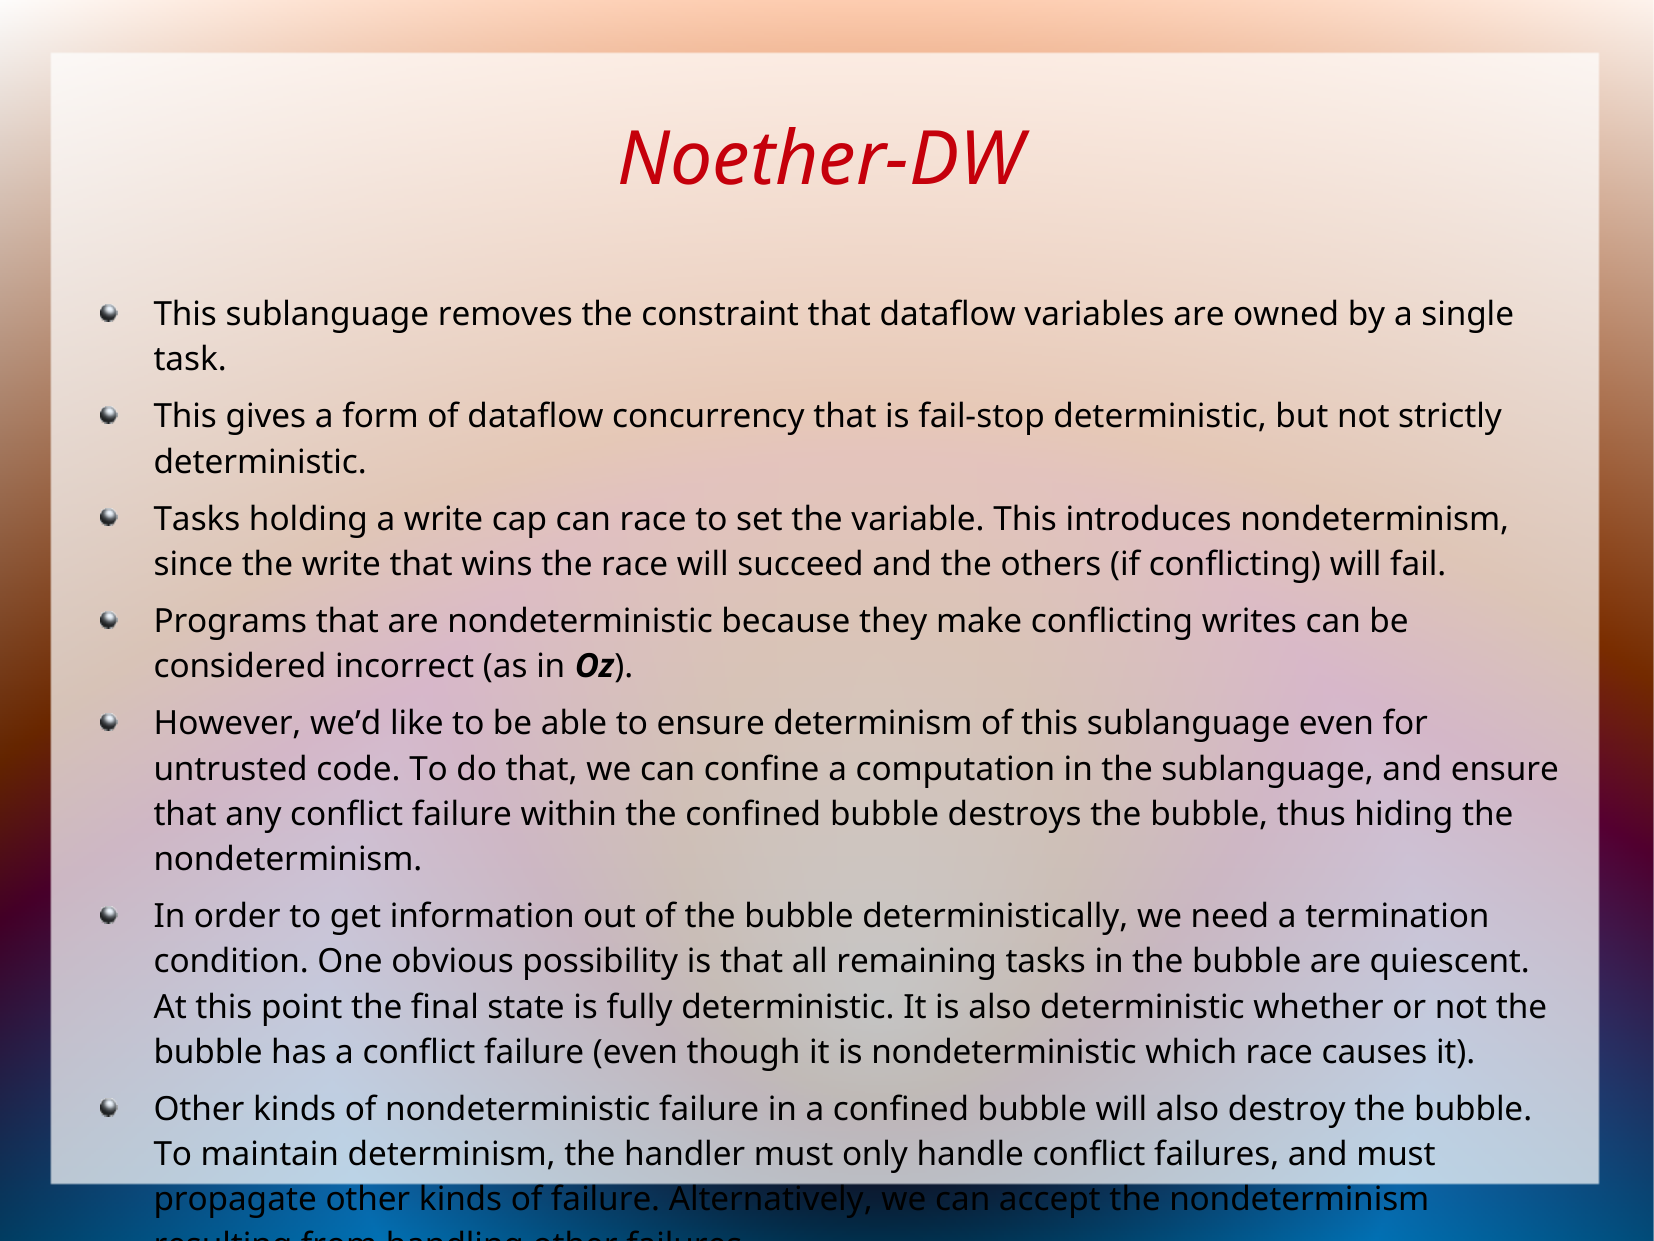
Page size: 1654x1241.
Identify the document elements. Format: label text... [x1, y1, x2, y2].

list This sublanguage removes the constraint that dataflow variables are owned by a single task. This gives a form of dataflow concurrency that is fail‑stop deterministic, but not strictly deterministic. Tasks holding a write cap can race to set the variable. This introduces nondeterminism, since the write that wins the race will succeed and the others (if conflicting) will fail. Programs that are nondeterministic because they make conflicting writes can be considered incorrect (as in Oz). However, we’d like to be able to ensure determinism of this sublanguage even for untrusted code. To do that, we can confine a computation in the sublanguage, and ensure that any conflict failure within the confined bubble destroys the bubble, thus hiding the nondeterminism. In order to get information out of the bubble deterministically, we need a termination condition. One obvious possibility is that all remaining tasks in the bubble are quiescent. At this point the final state is fully deterministic. It is also deterministic whether or not the bubble has a conflict failure (even though it is nondeterministic which race causes it). Other kinds of nondeterministic failure in a confined bubble will also destroy the bubble. To maintain determinism, the handler must only handle conflict failures, and must propagate other kinds of failure. Alternatively, we can accept the nondeterminism resulting from handling other failures. [82, 290, 1571, 1094]
picture [0, 0, 1654, 1241]
title Noether-DW [76, 59, 1565, 252]
